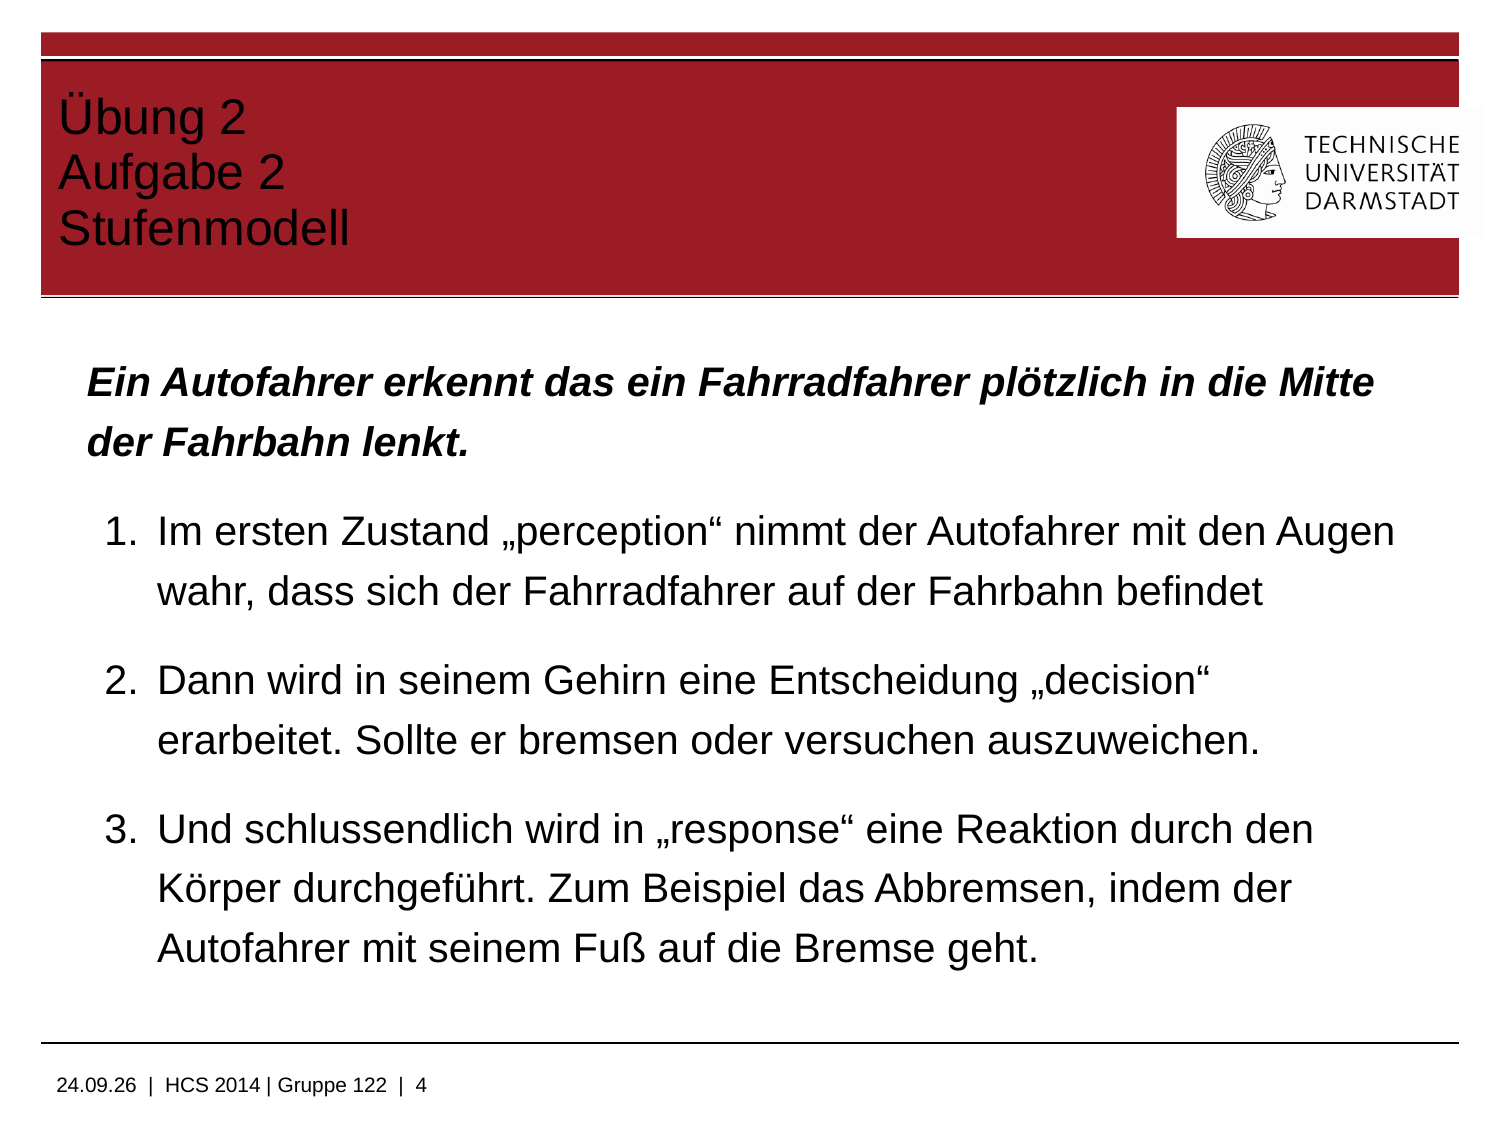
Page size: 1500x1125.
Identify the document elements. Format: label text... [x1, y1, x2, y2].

list Ein Autofahrer erkennt das ein Fahrradfahrer plötzlich in die Mitte der Fahrbahn lenkt. Im ersten Zustand „perception“ nimmt der Autofahrer mit den Augen wahr, dass sich der Fahrradfahrer auf der Fahrbahn befindet Dann wird in seinem Gehirn eine Entscheidung „decision“ erarbeitet. Sollte er bremsen oder versuchen auszuweichen. Und schlussendlich wird in „response“ eine Reaktion durch den Körper durchgeführt. Zum Beispiel das Abbremsen, indem der Autofahrer mit seinem Fuß auf die Bremse geht. [86, 345, 1407, 999]
picture [1176, 107, 1484, 238]
title Übung 2 Aufgabe 2 Stufenmodell [59, 89, 1149, 257]
